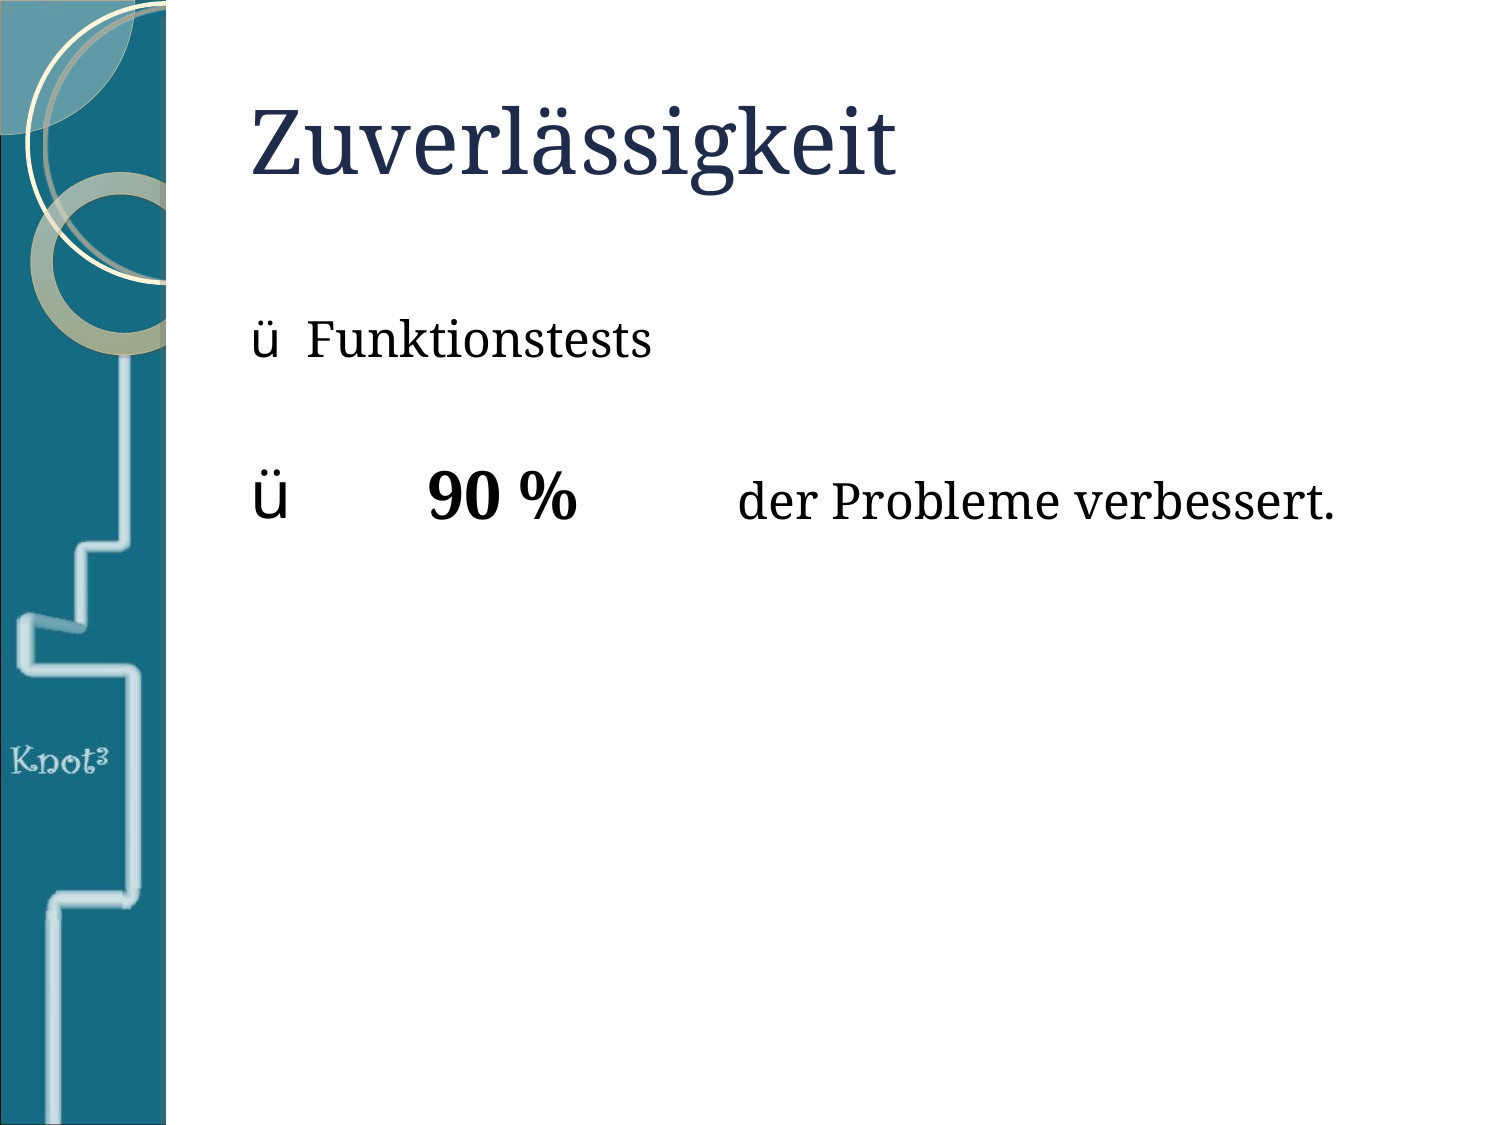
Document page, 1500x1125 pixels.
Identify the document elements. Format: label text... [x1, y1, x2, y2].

title Zuverlässigkeit [235, 23, 1466, 237]
list Funktionstests 90 % der Probleme verbessert. [235, 237, 1466, 906]
